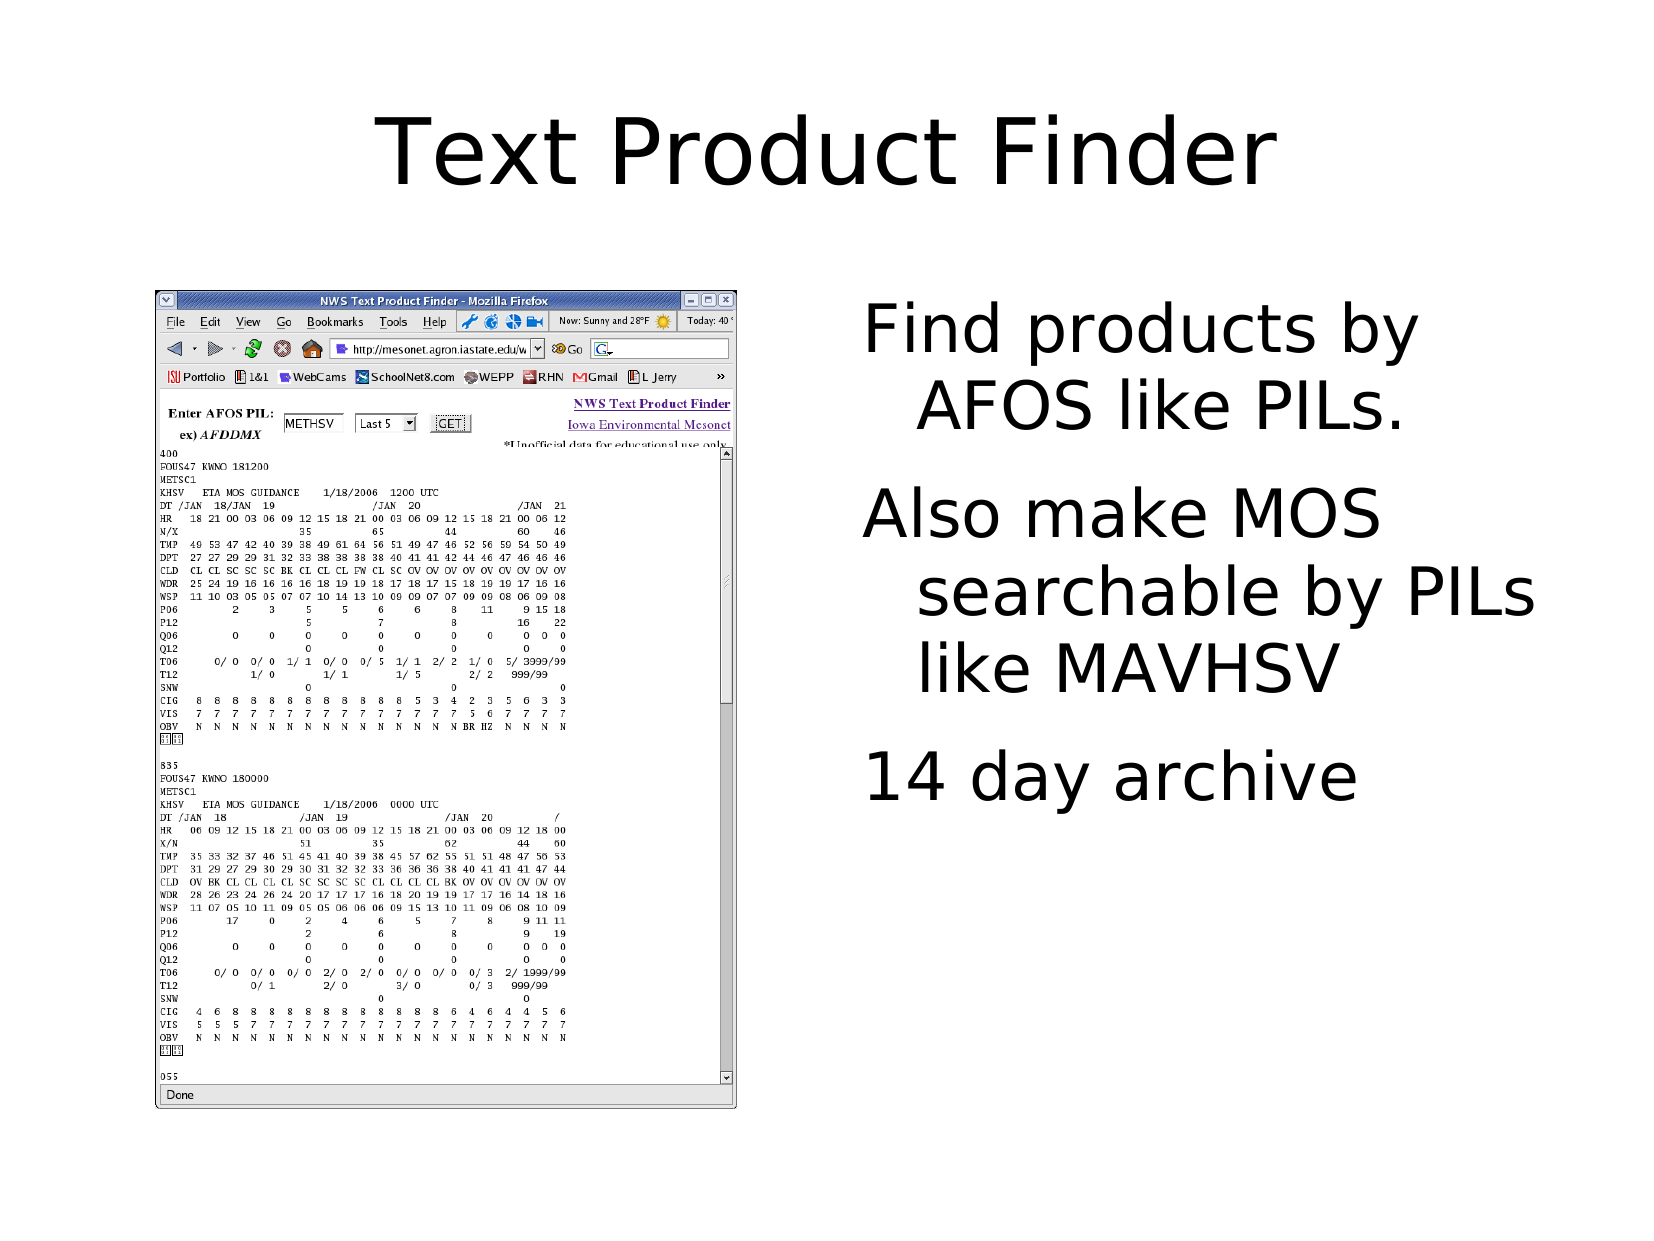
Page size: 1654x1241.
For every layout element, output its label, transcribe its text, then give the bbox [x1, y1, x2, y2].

list Find products by AFOS like PILs. Also make MOS searchable by PILs like MAVHSV 14 day archive [845, 290, 1572, 1109]
picture [155, 290, 737, 1109]
title Text Product Finder [82, 49, 1571, 257]
